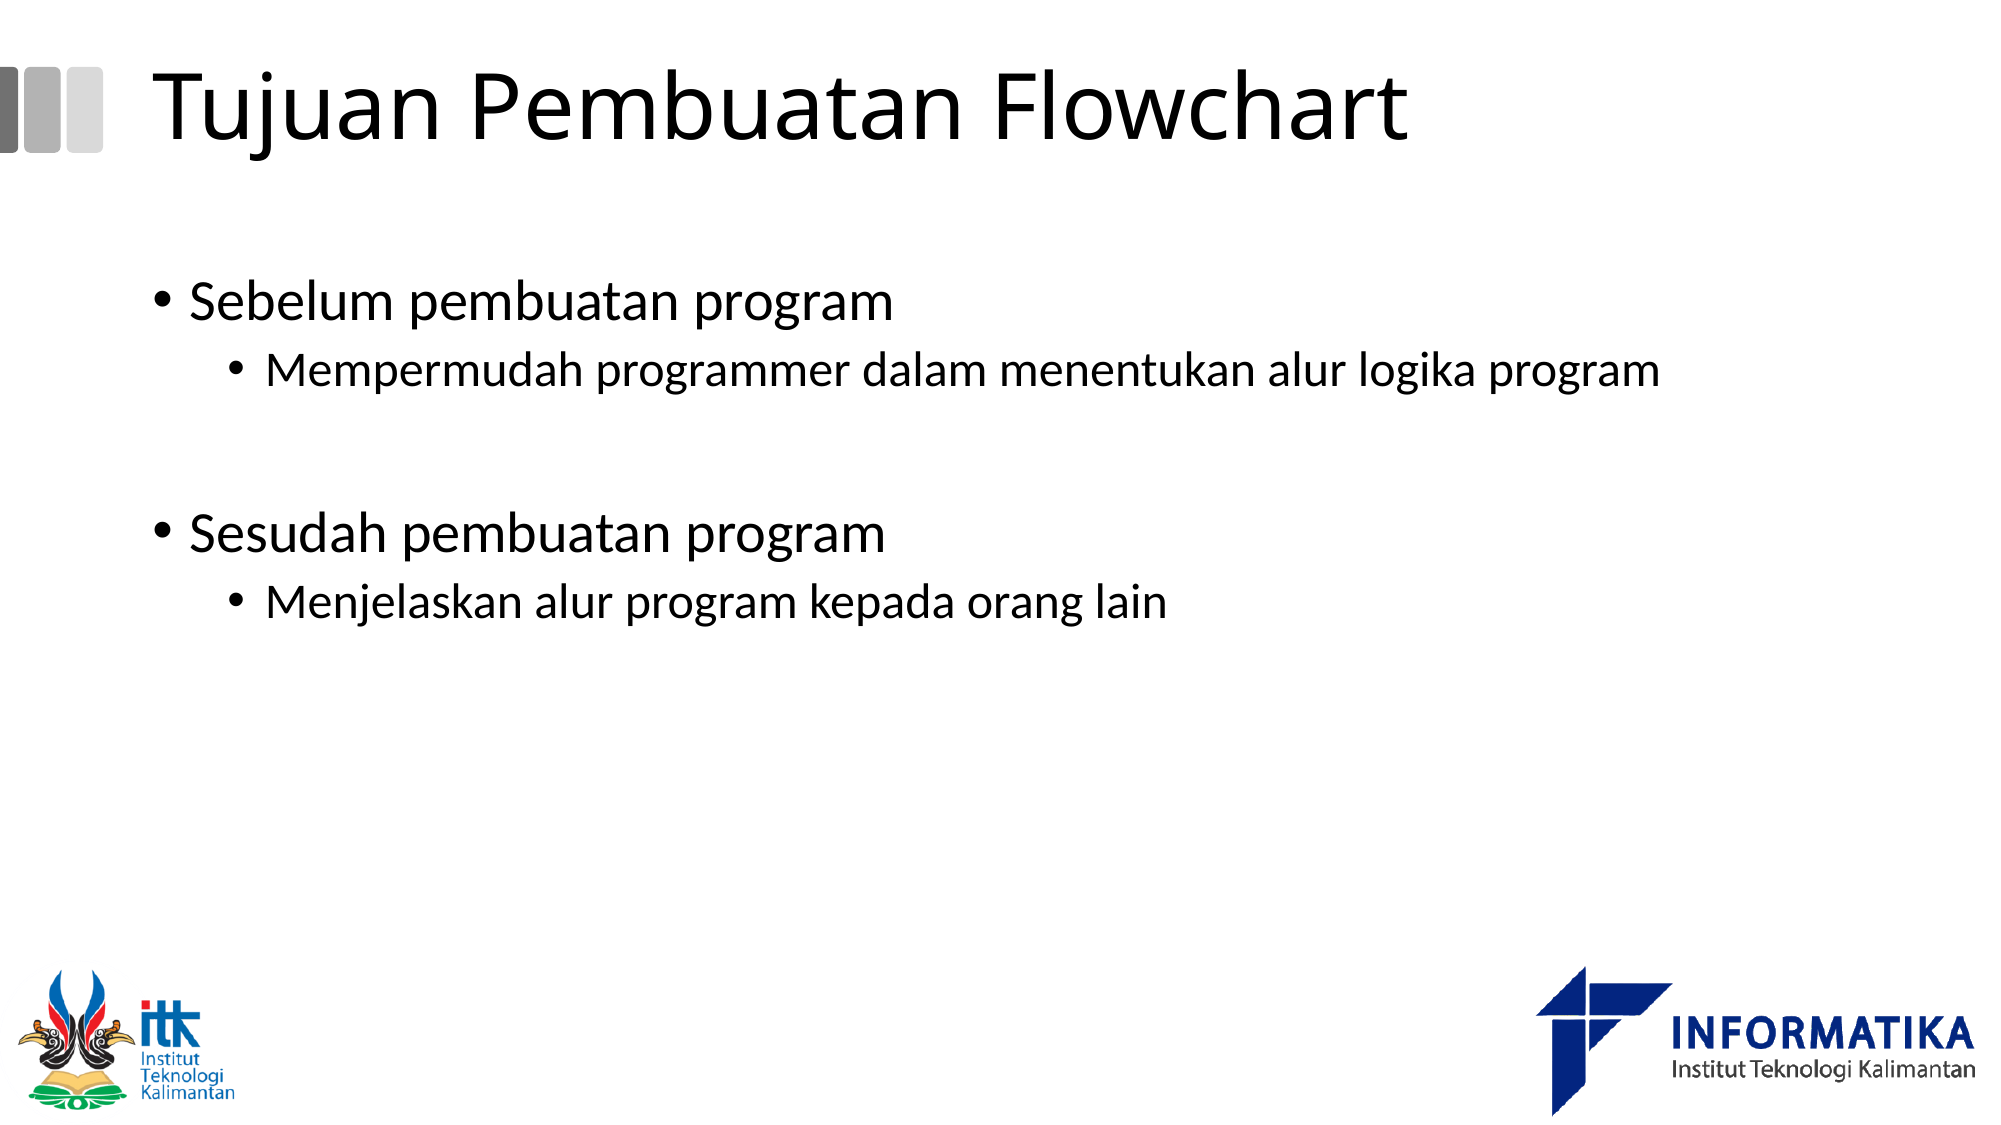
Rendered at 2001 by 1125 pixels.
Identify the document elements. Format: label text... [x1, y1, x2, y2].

list Sebelum pembuatan program Mempermudah programmer dalam menentukan alur logika program Sesudah pembuatan program Menjelaskan alur program kepada orang lain [137, 262, 1863, 977]
picture [0, 935, 253, 1125]
title Tujuan Pembuatan Flowchart [137, 1, 1863, 219]
picture [1534, 965, 1976, 1118]
